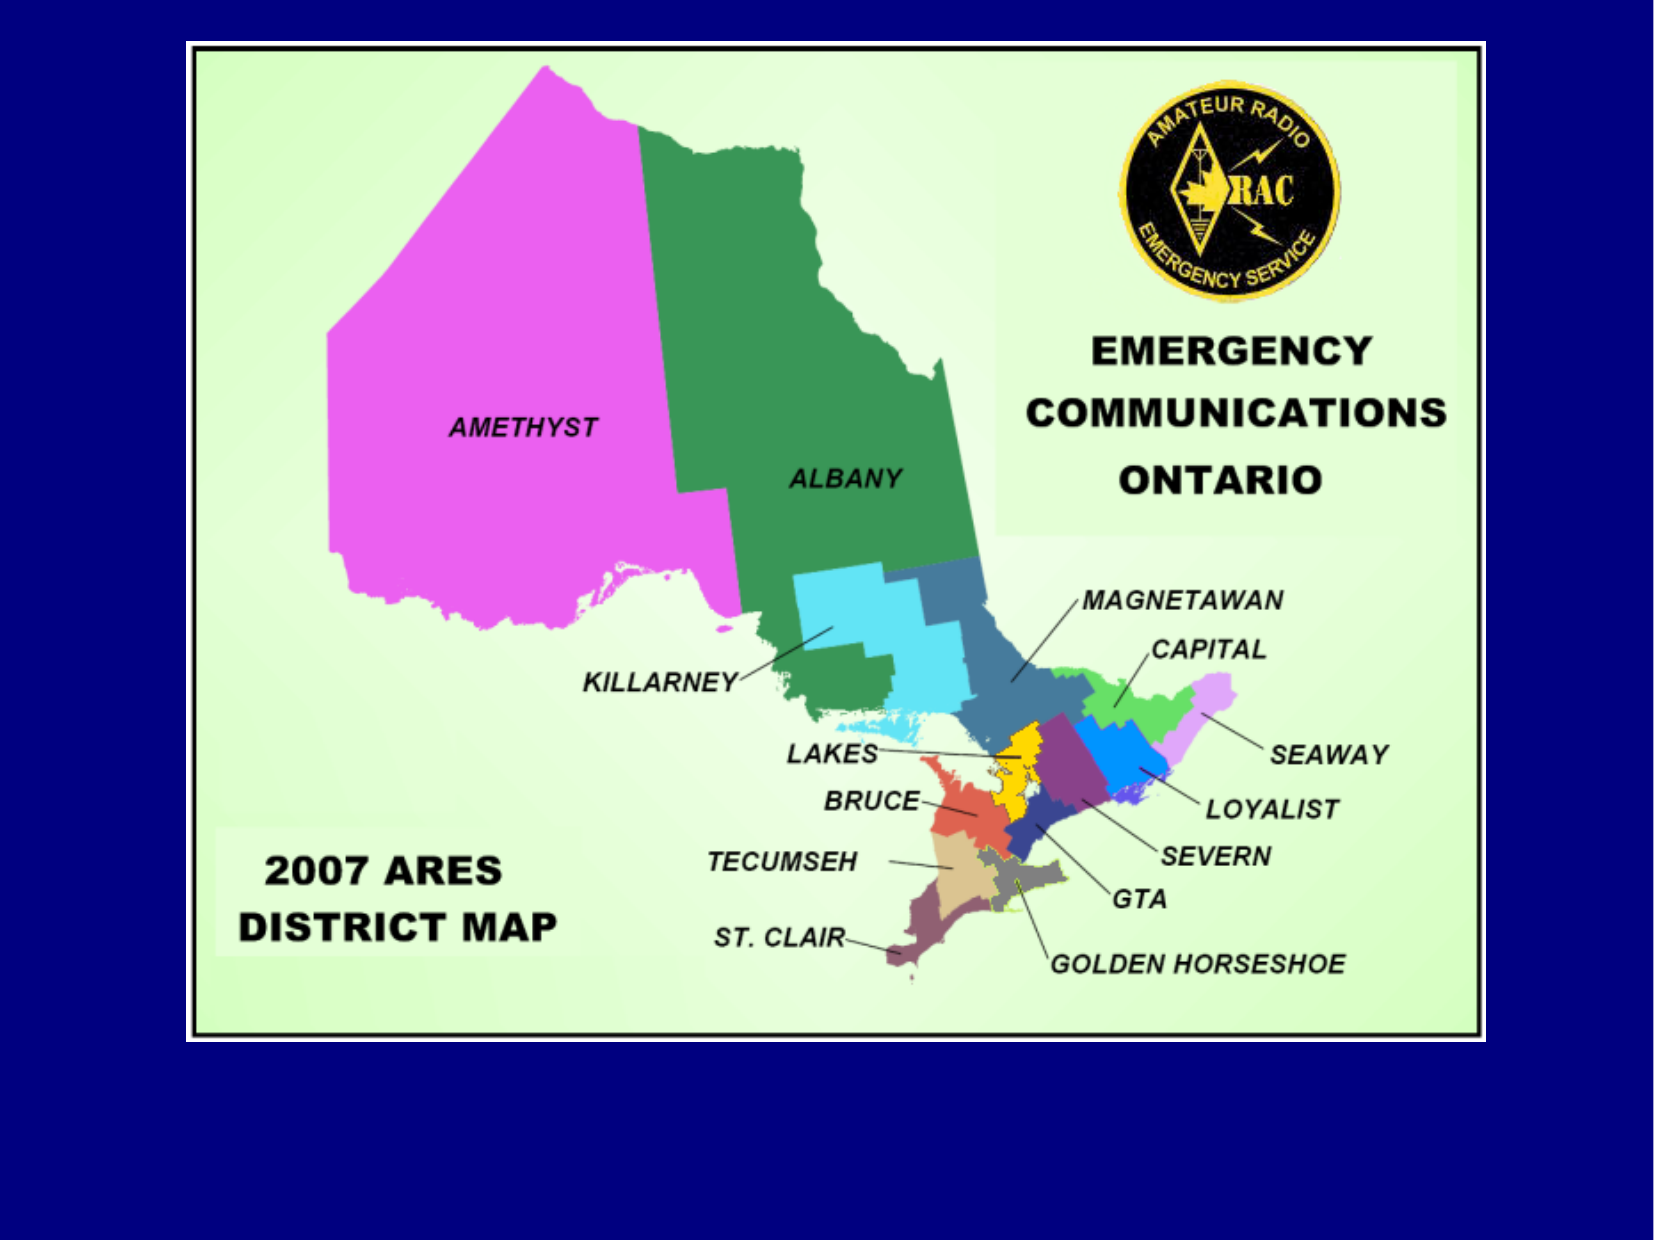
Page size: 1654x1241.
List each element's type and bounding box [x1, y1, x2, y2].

picture [186, 41, 1486, 1042]
